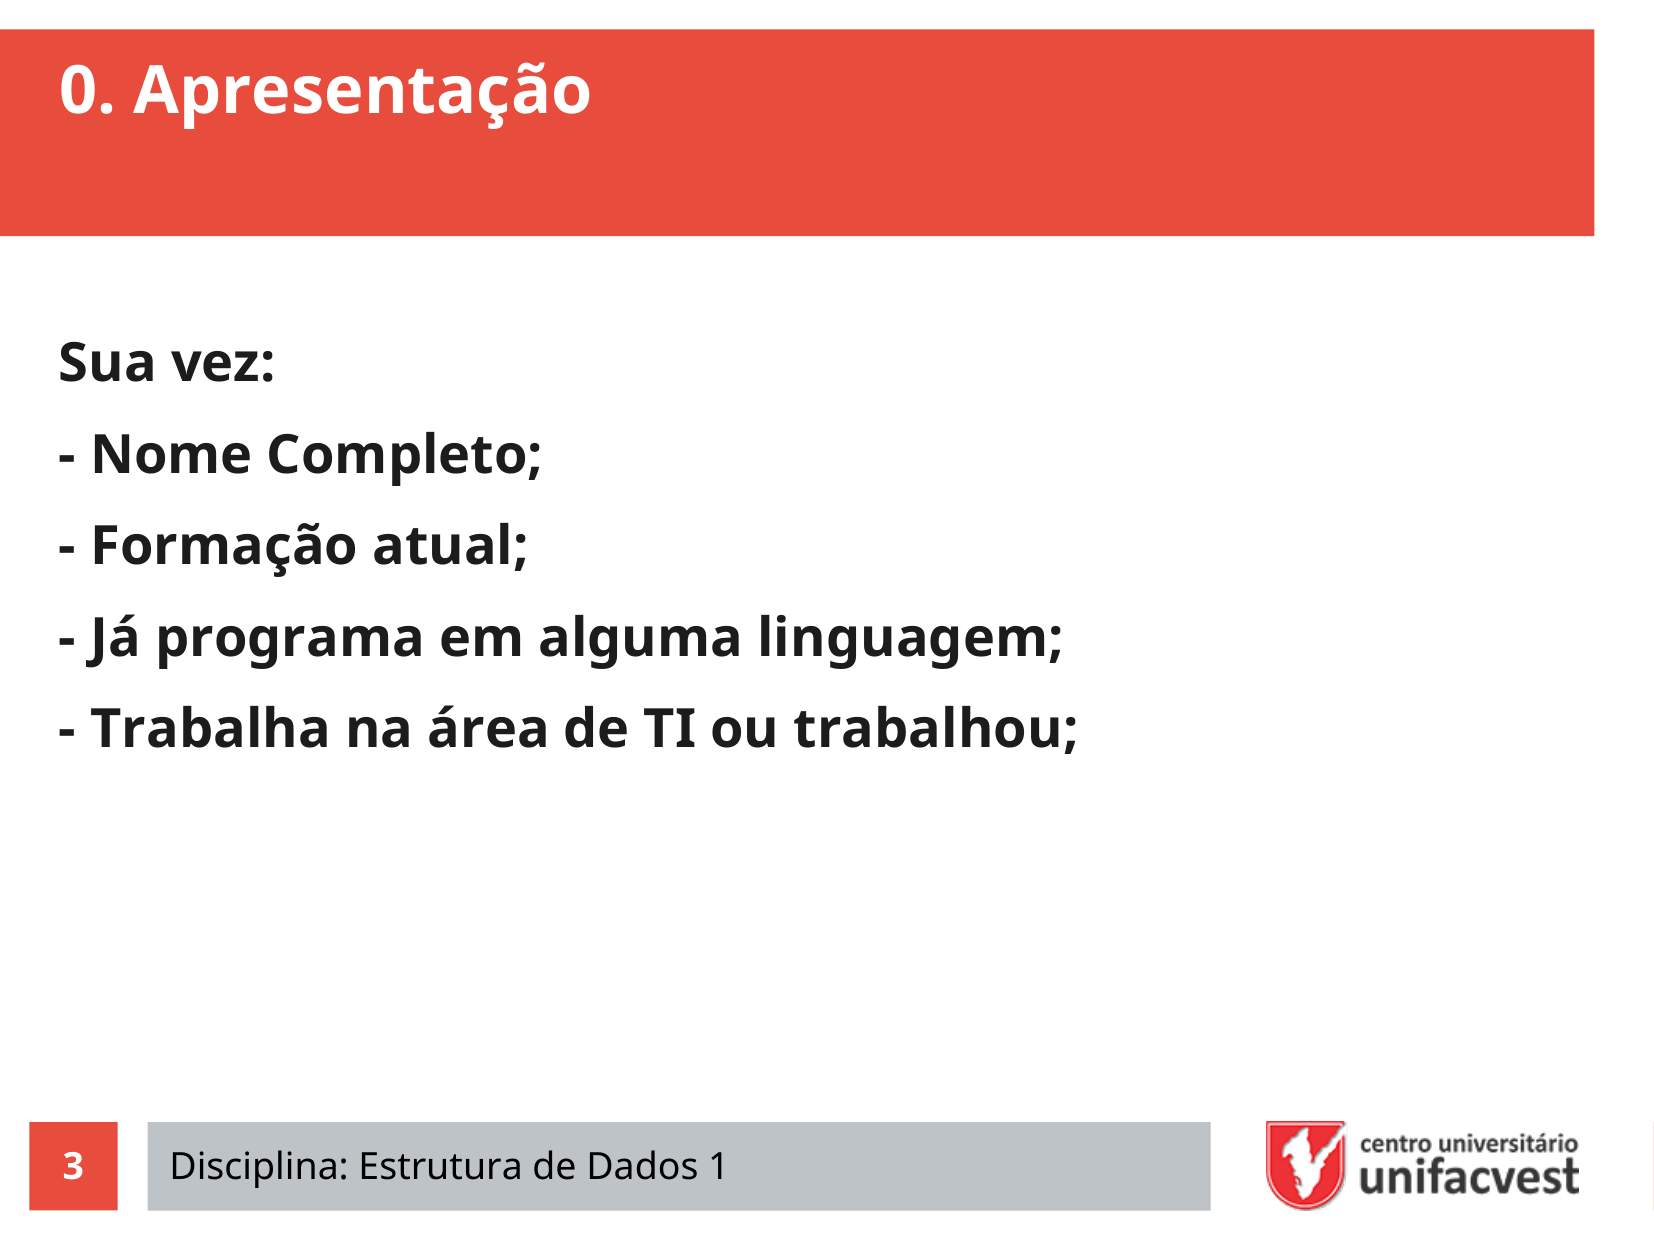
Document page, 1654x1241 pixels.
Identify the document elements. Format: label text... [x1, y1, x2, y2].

list Sua vez: - Nome Completo; - Formação atual; - Já programa em alguma linguagem; - Trabalha na área de TI ou trabalhou; [59, 324, 1566, 1093]
text_box Disciplina: Estrutura de Dados 1 [154, 1132, 1205, 1196]
title 0. Apresentação [59, 59, 1595, 207]
picture [1266, 1121, 1579, 1211]
text_box [1238, 1120, 1654, 1212]
